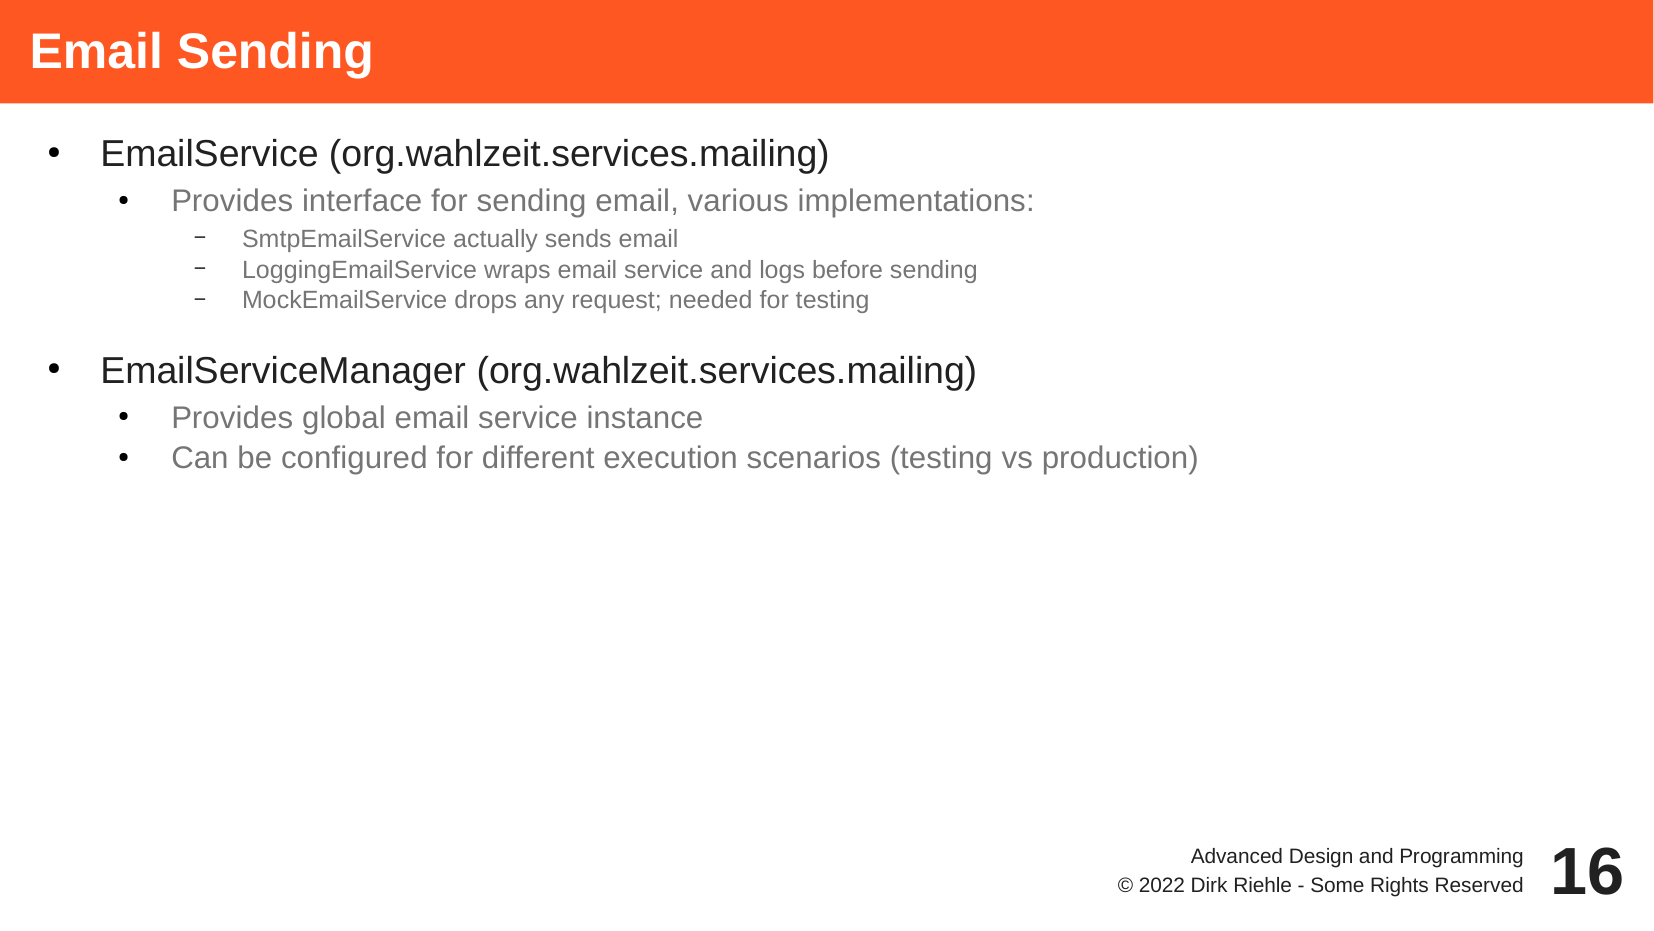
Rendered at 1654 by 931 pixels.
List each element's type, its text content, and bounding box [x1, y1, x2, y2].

list EmailService (org.wahlzeit.services.mailing) Provides interface for sending email, various implementations: SmtpEmailService actually sends email LoggingEmailService wraps email service and logs before sending MockEmailService drops any request; needed for testing EmailServiceManager (org.wahlzeit.services.mailing) Provides global email service instance Can be configured for different execution scenarios (testing vs production) [29, 132, 1625, 813]
title Email Sending [0, 0, 1654, 104]
